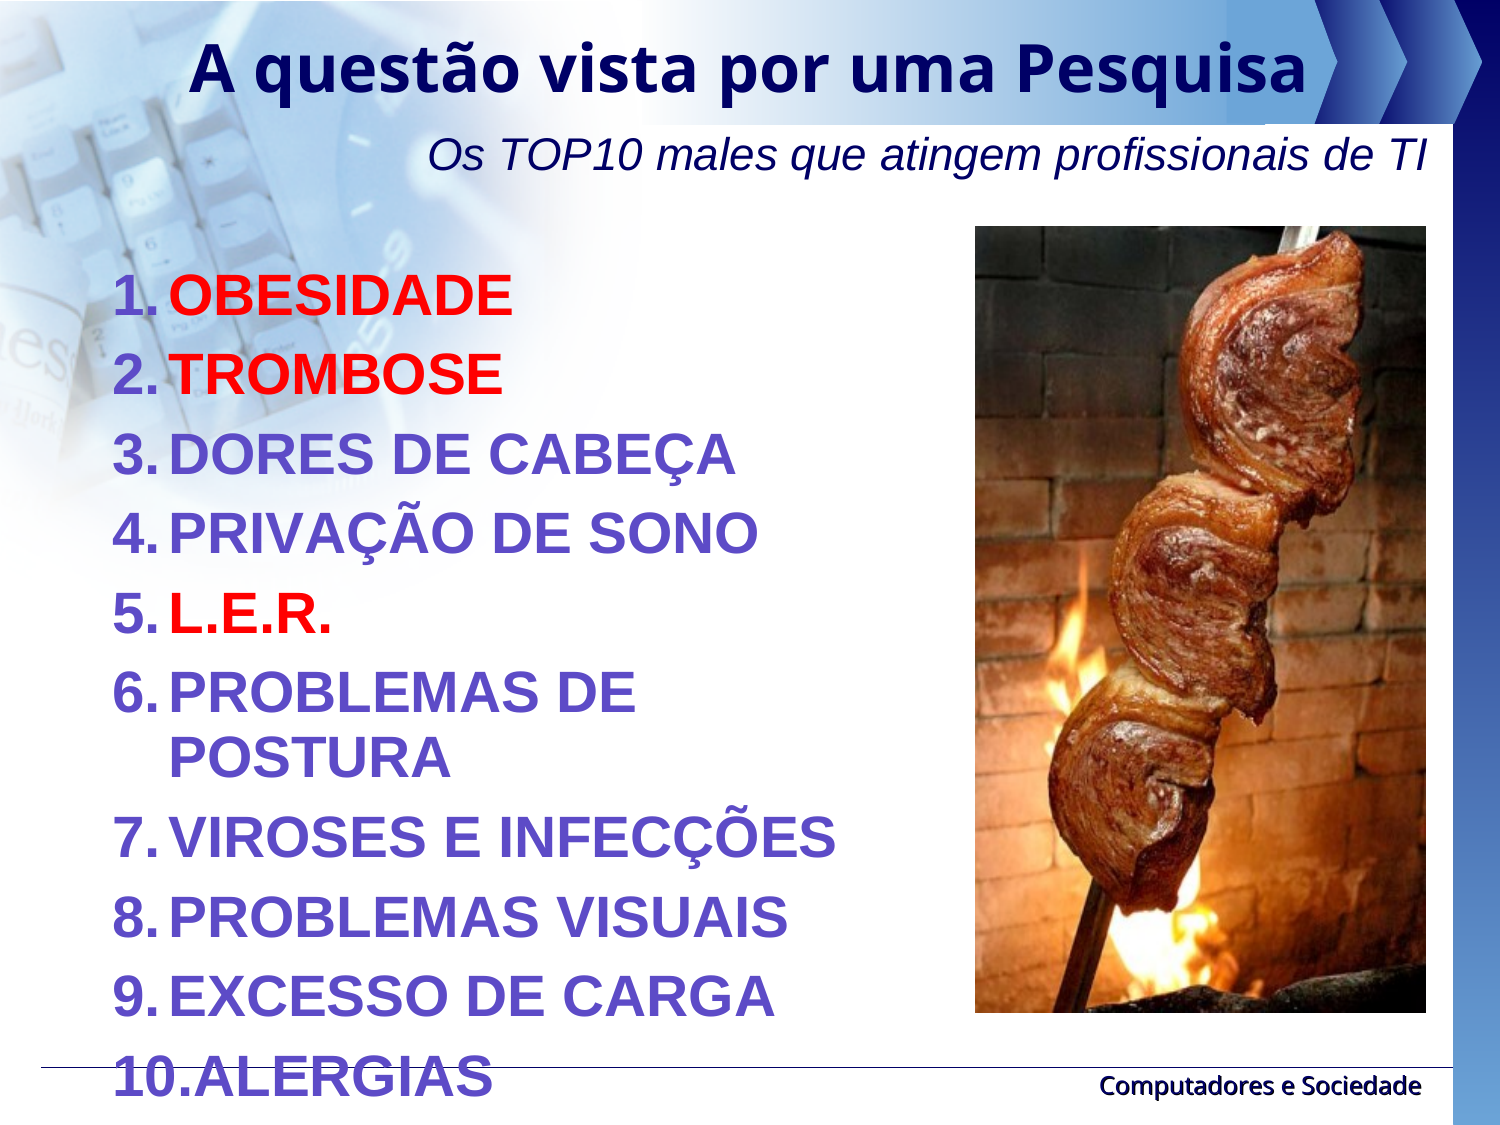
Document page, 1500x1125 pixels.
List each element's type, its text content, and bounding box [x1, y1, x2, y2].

title A questão vista por uma Pesquisa [74, 0, 1426, 155]
text_box Os TOP10 males que atingem profissionais de TI [412, 117, 1444, 188]
list OBESIDADE TROMBOSE DORES DE CABEÇA PRIVAÇÃO DE SONO L.E.R. PROBLEMAS DE POSTURA VIROSES E INFECÇÕES PROBLEMAS VISUAIS EXCESSO DE CARGA ALERGIAS [112, 262, 938, 1125]
picture [975, 226, 1426, 1013]
